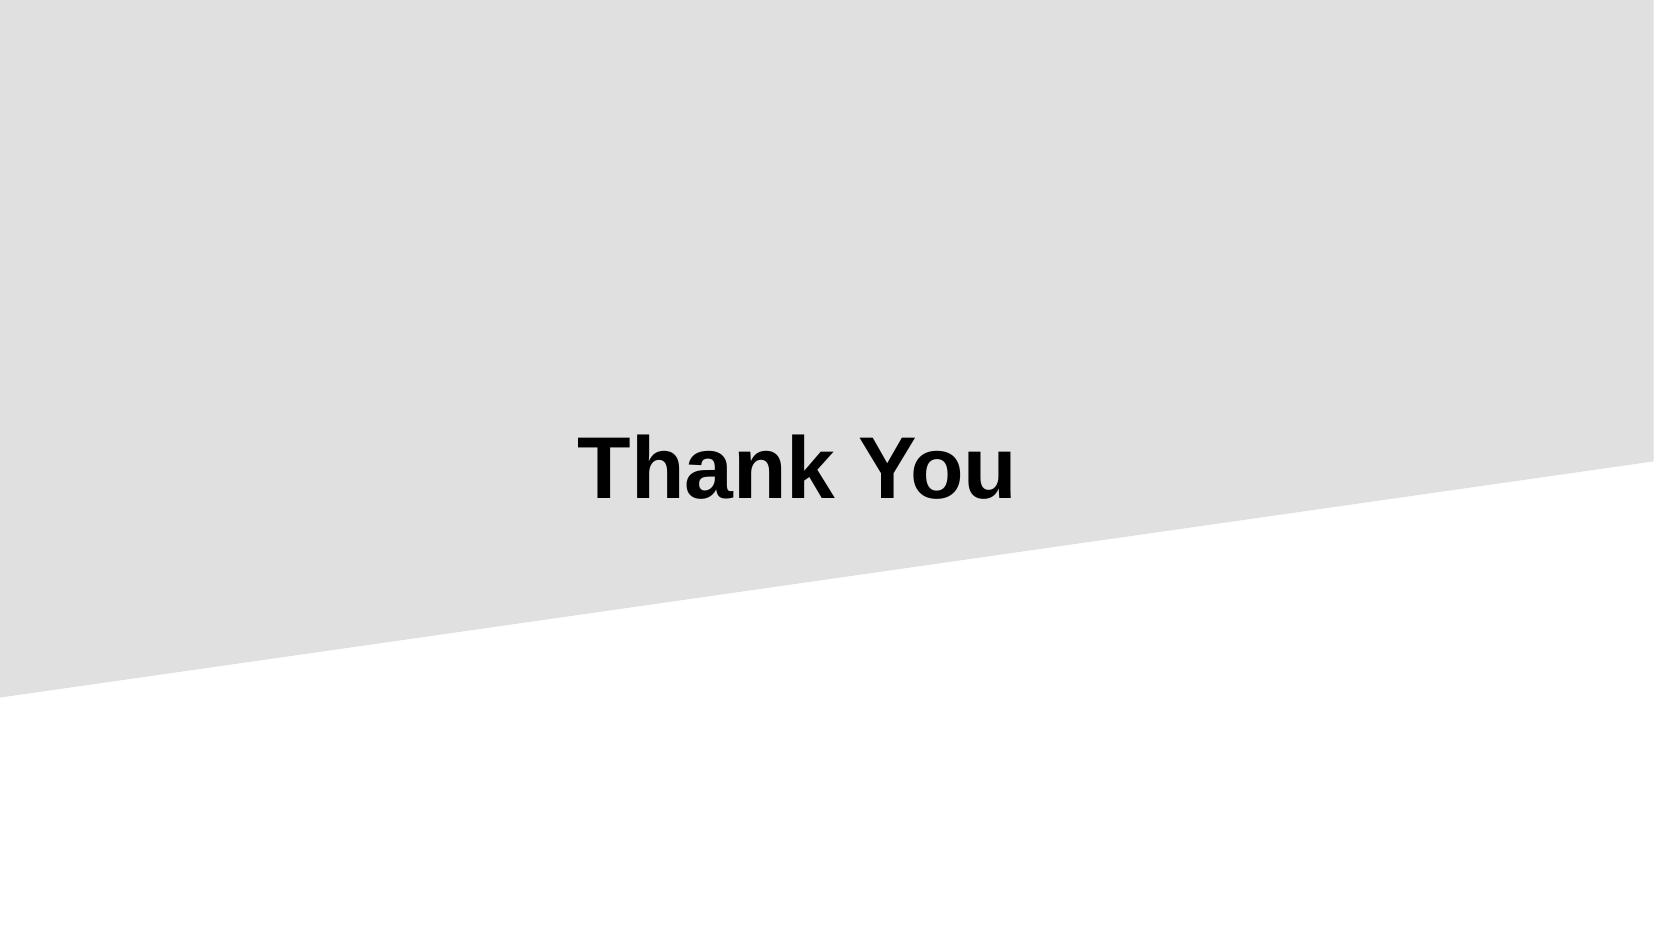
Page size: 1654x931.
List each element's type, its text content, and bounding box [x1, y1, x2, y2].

title Thank You [59, 389, 1536, 547]
